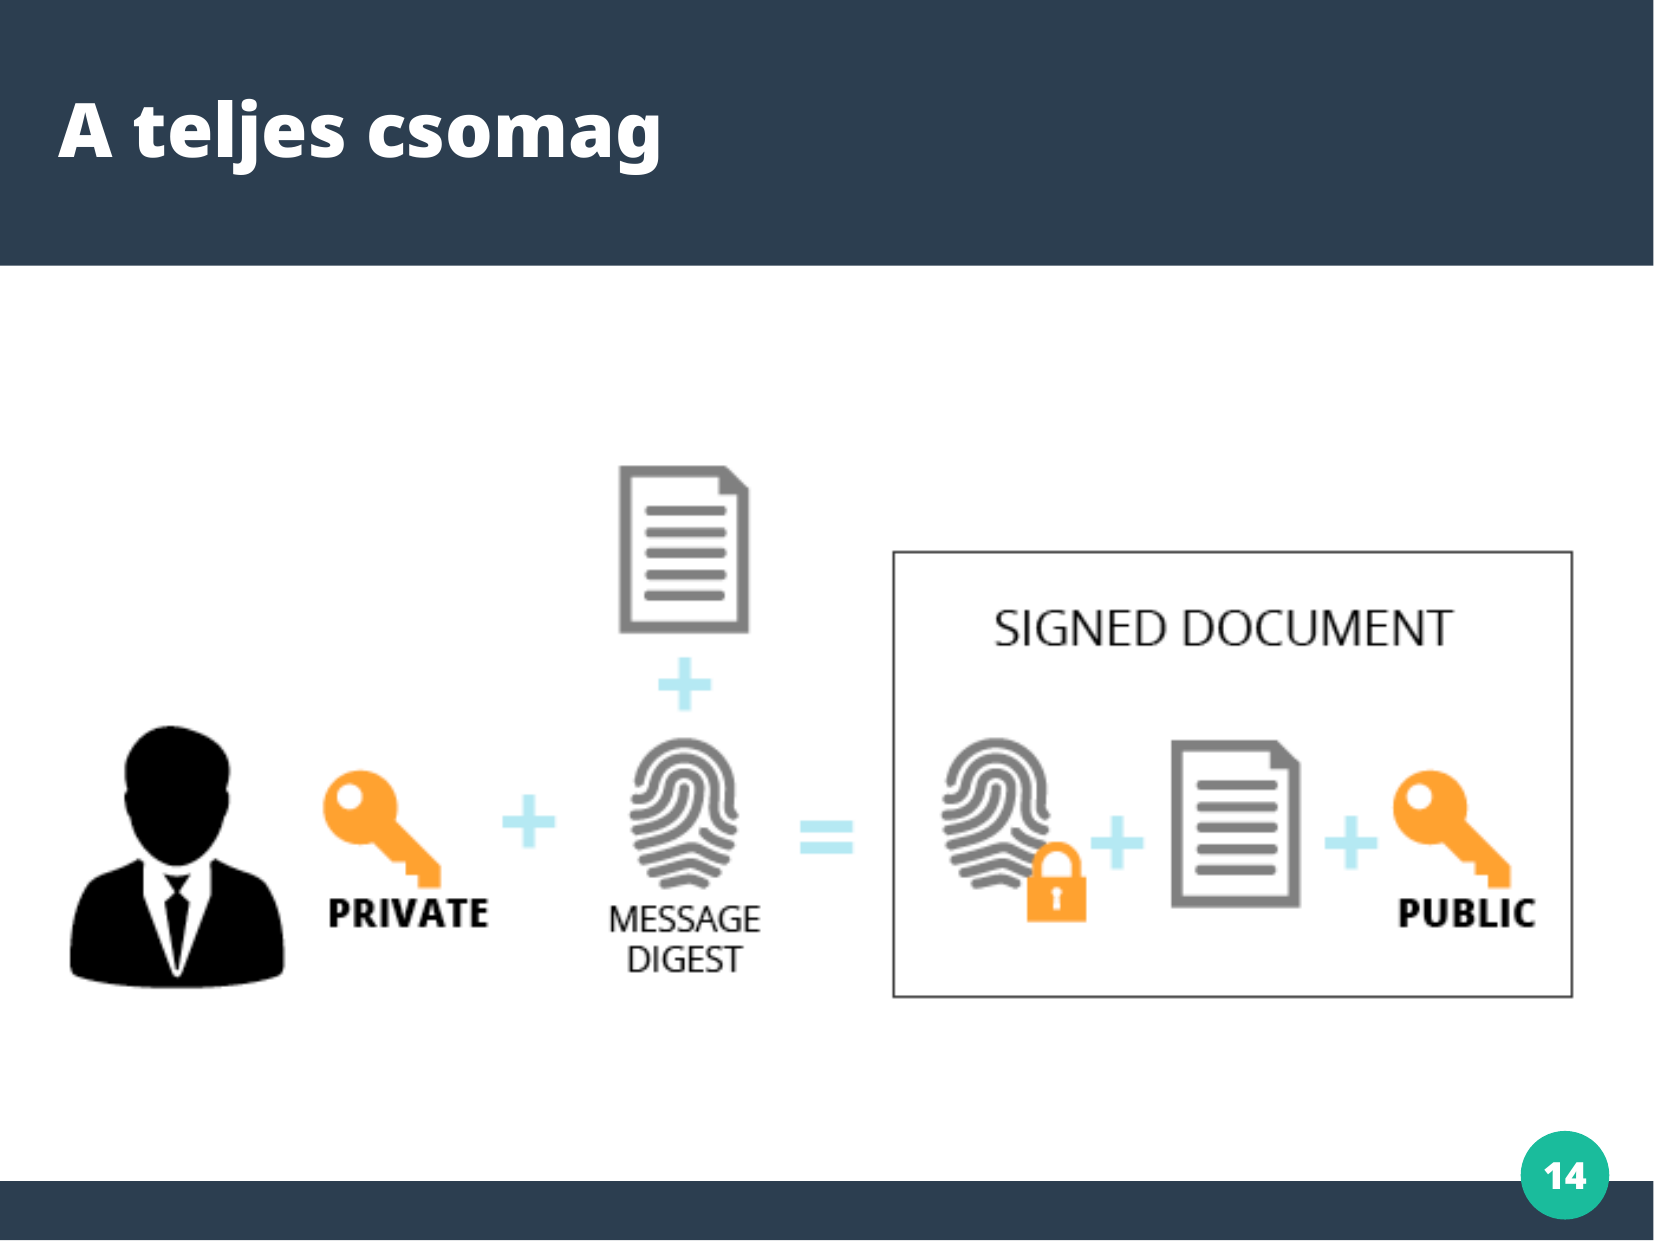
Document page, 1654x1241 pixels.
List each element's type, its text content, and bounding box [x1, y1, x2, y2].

title A teljes csomag [59, 49, 1595, 207]
picture [59, 457, 1595, 1020]
